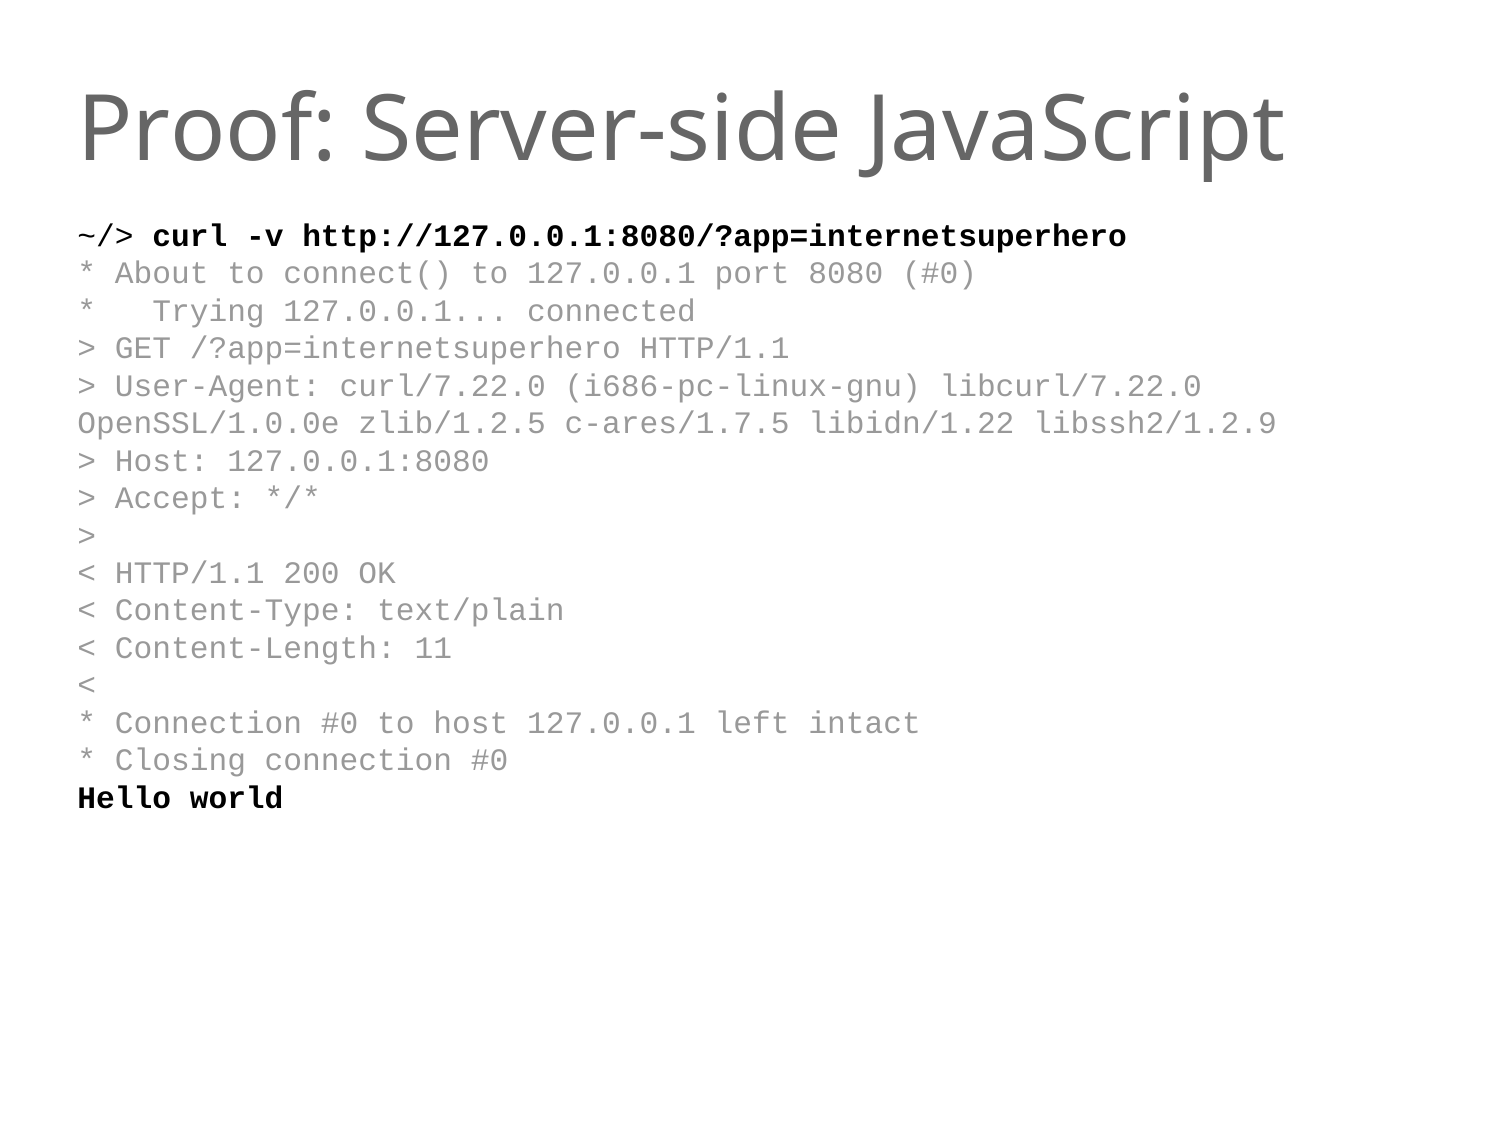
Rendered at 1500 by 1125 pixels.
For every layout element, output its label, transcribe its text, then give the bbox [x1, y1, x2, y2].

title Proof: Server-side JavaScript [62, 0, 1438, 207]
text_box ~/> curl -v http://127.0.0.1:8080/?app=internetsuperhero * About to connect() to 127.0.0.1 port 8080 (#0) * Trying 127.0.0.1... connected > GET /?app=internetsuperhero HTTP/1.1 > User-Agent: curl/7.22.0 (i686-pc-linux-gnu) libcurl/7.22.0 OpenSSL/1.0.0e zlib/1.2.5 c-ares/1.7.5 libidn/1.22 libssh2/1.2.9 > Host: 127.0.0.1:8080 > Accept: */* > < HTTP/1.1 200 OK < Content-Type: text/plain < Content-Length: 11 < * Connection #0 to host 127.0.0.1 left intact * Closing connection #0 Hello world [62, 207, 1438, 886]
